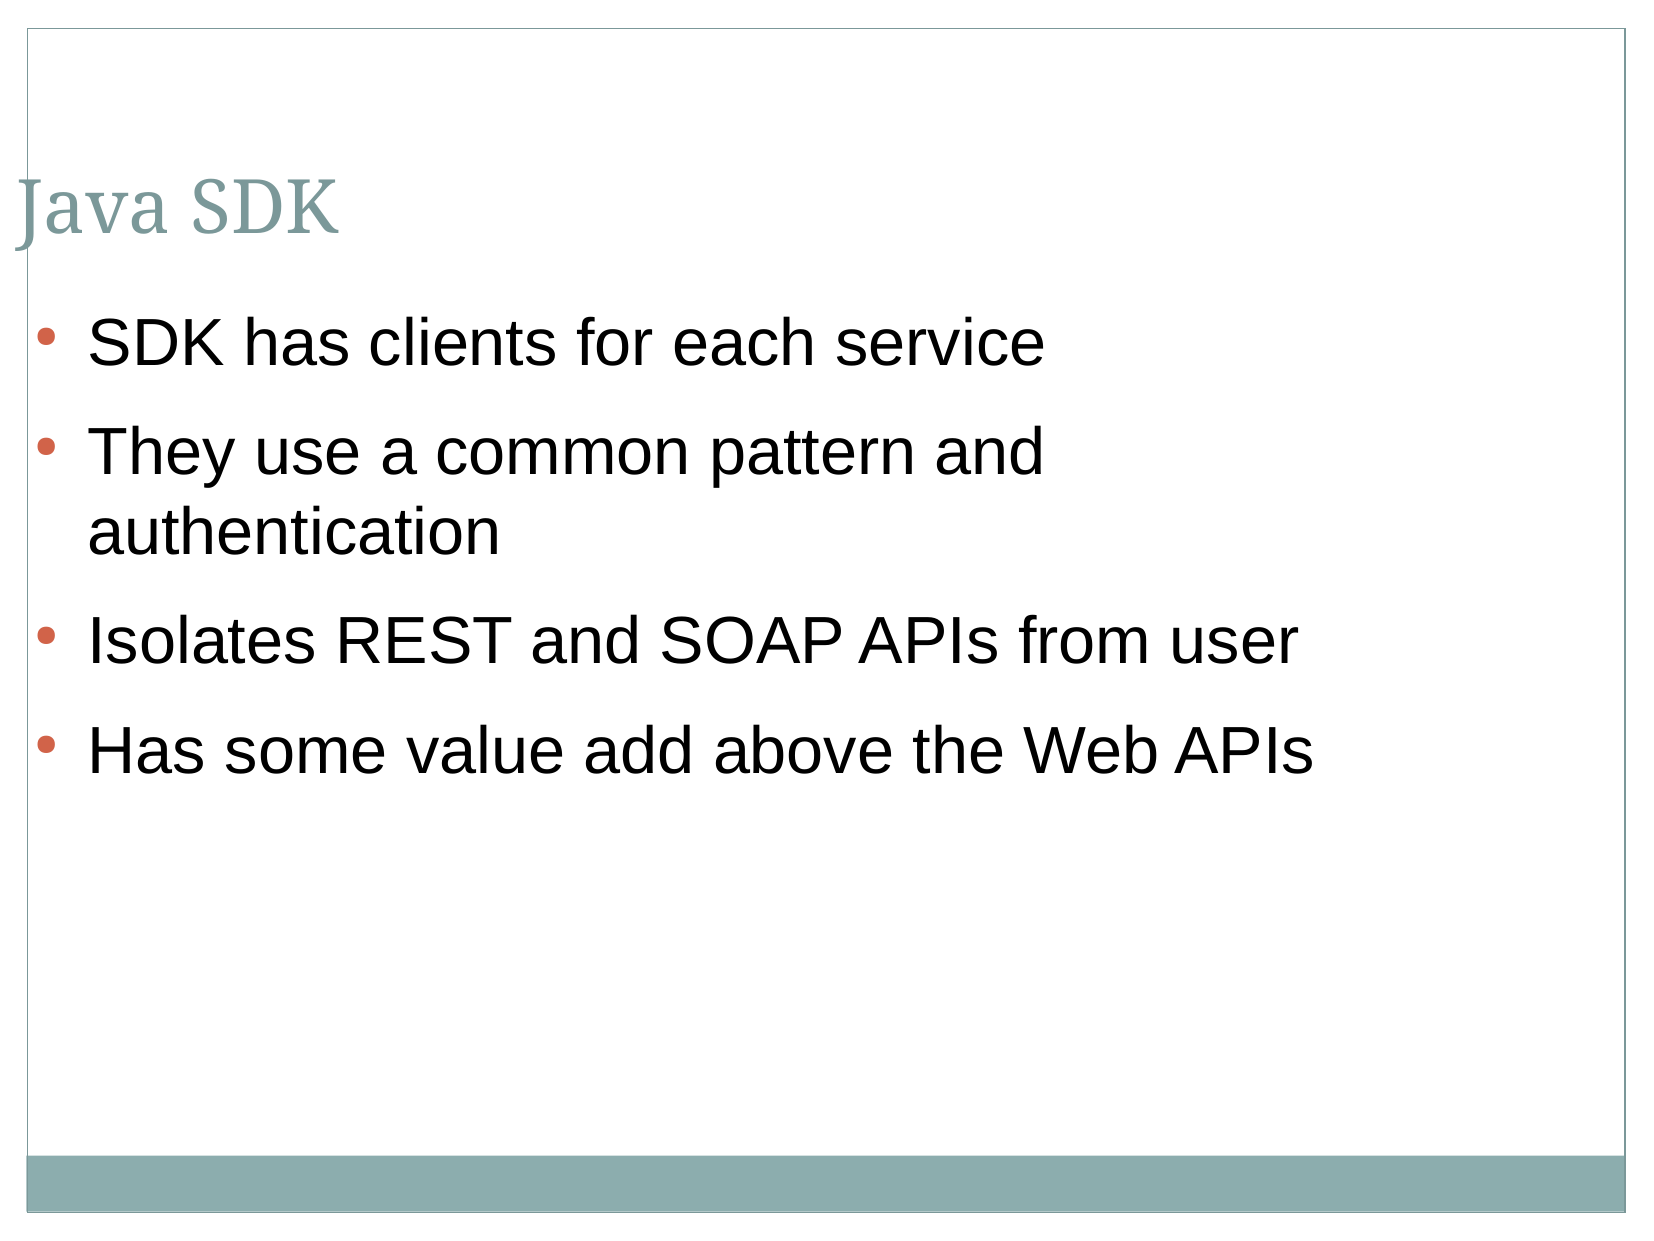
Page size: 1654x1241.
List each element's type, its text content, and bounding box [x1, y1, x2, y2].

list SDK has clients for each service They use a common pattern and authentication Isolates REST and SOAP APIs from user Has some value add above the Web APIs [0, 290, 1489, 1010]
title Java SDK [0, 32, 1489, 257]
